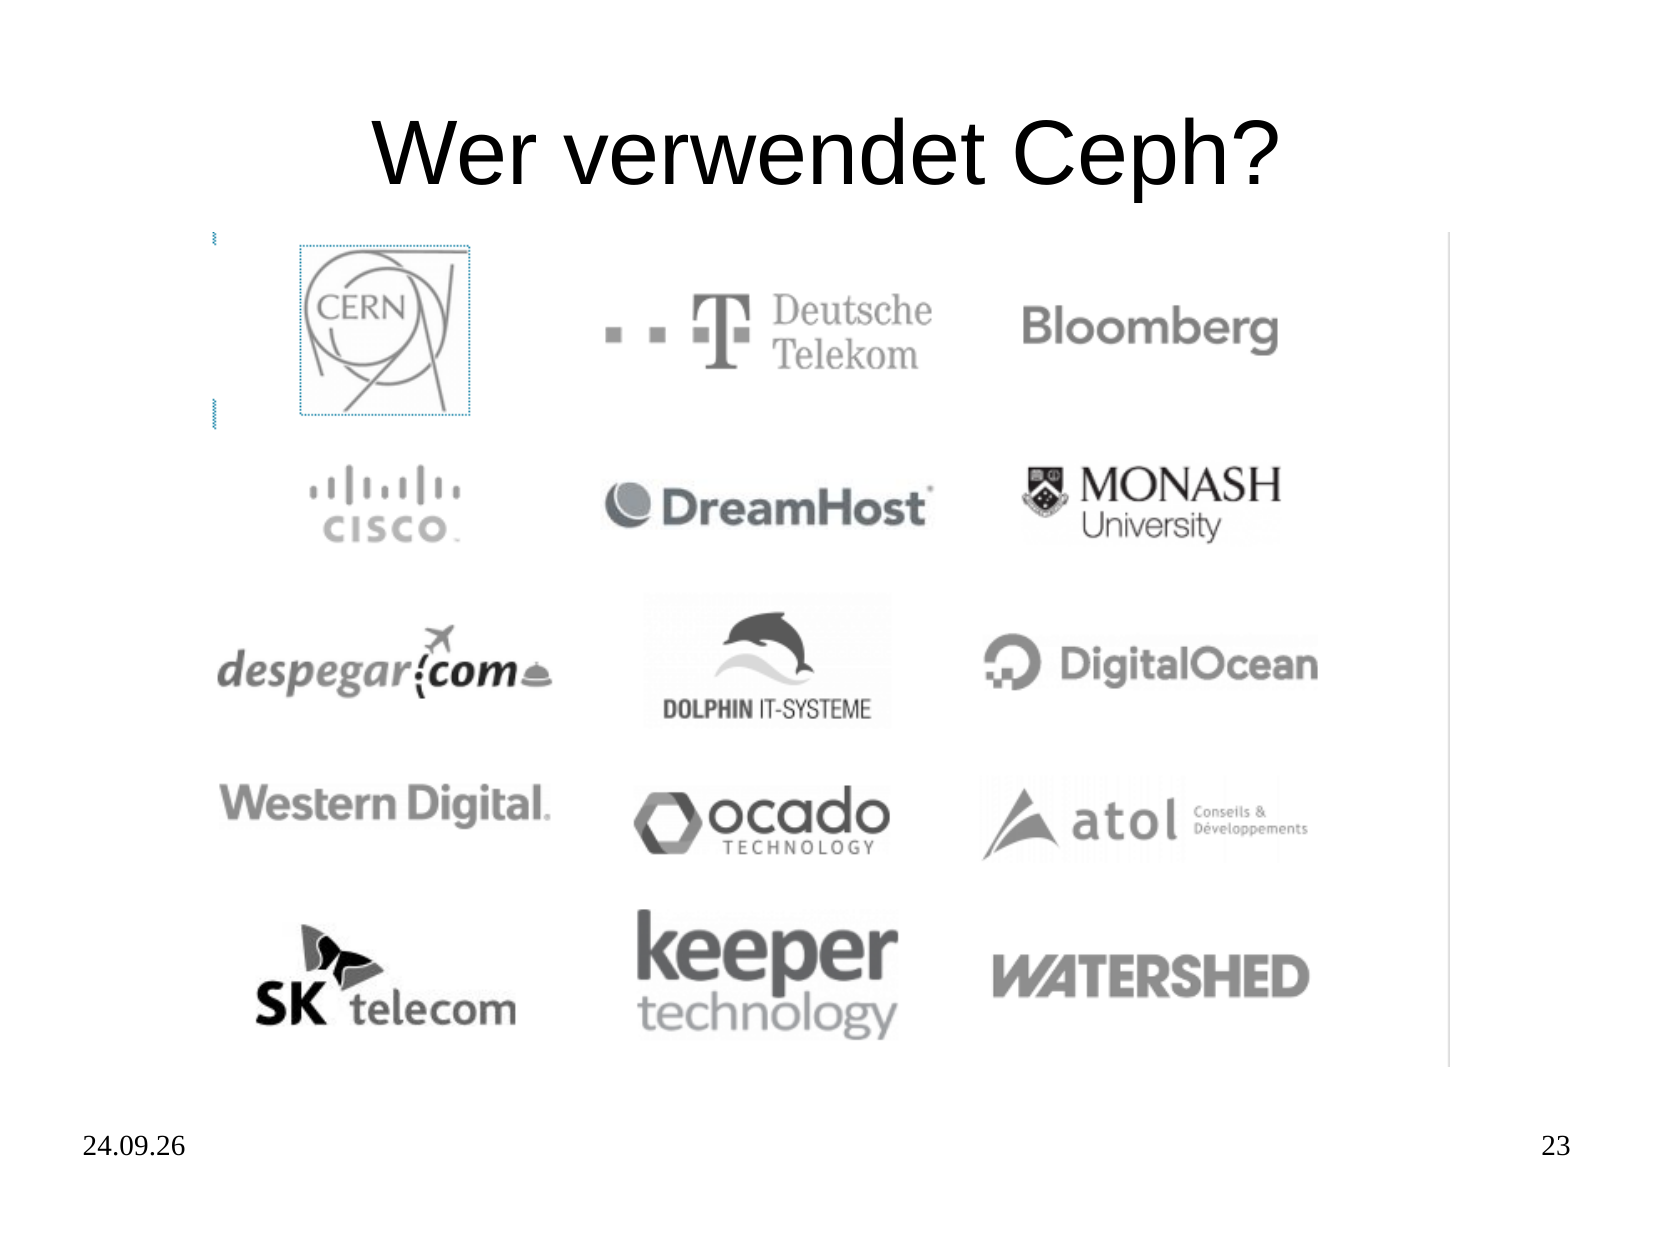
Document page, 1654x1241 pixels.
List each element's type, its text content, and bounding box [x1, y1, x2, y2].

picture [203, 232, 1450, 1067]
title Wer verwendet Ceph? [82, 49, 1571, 257]
